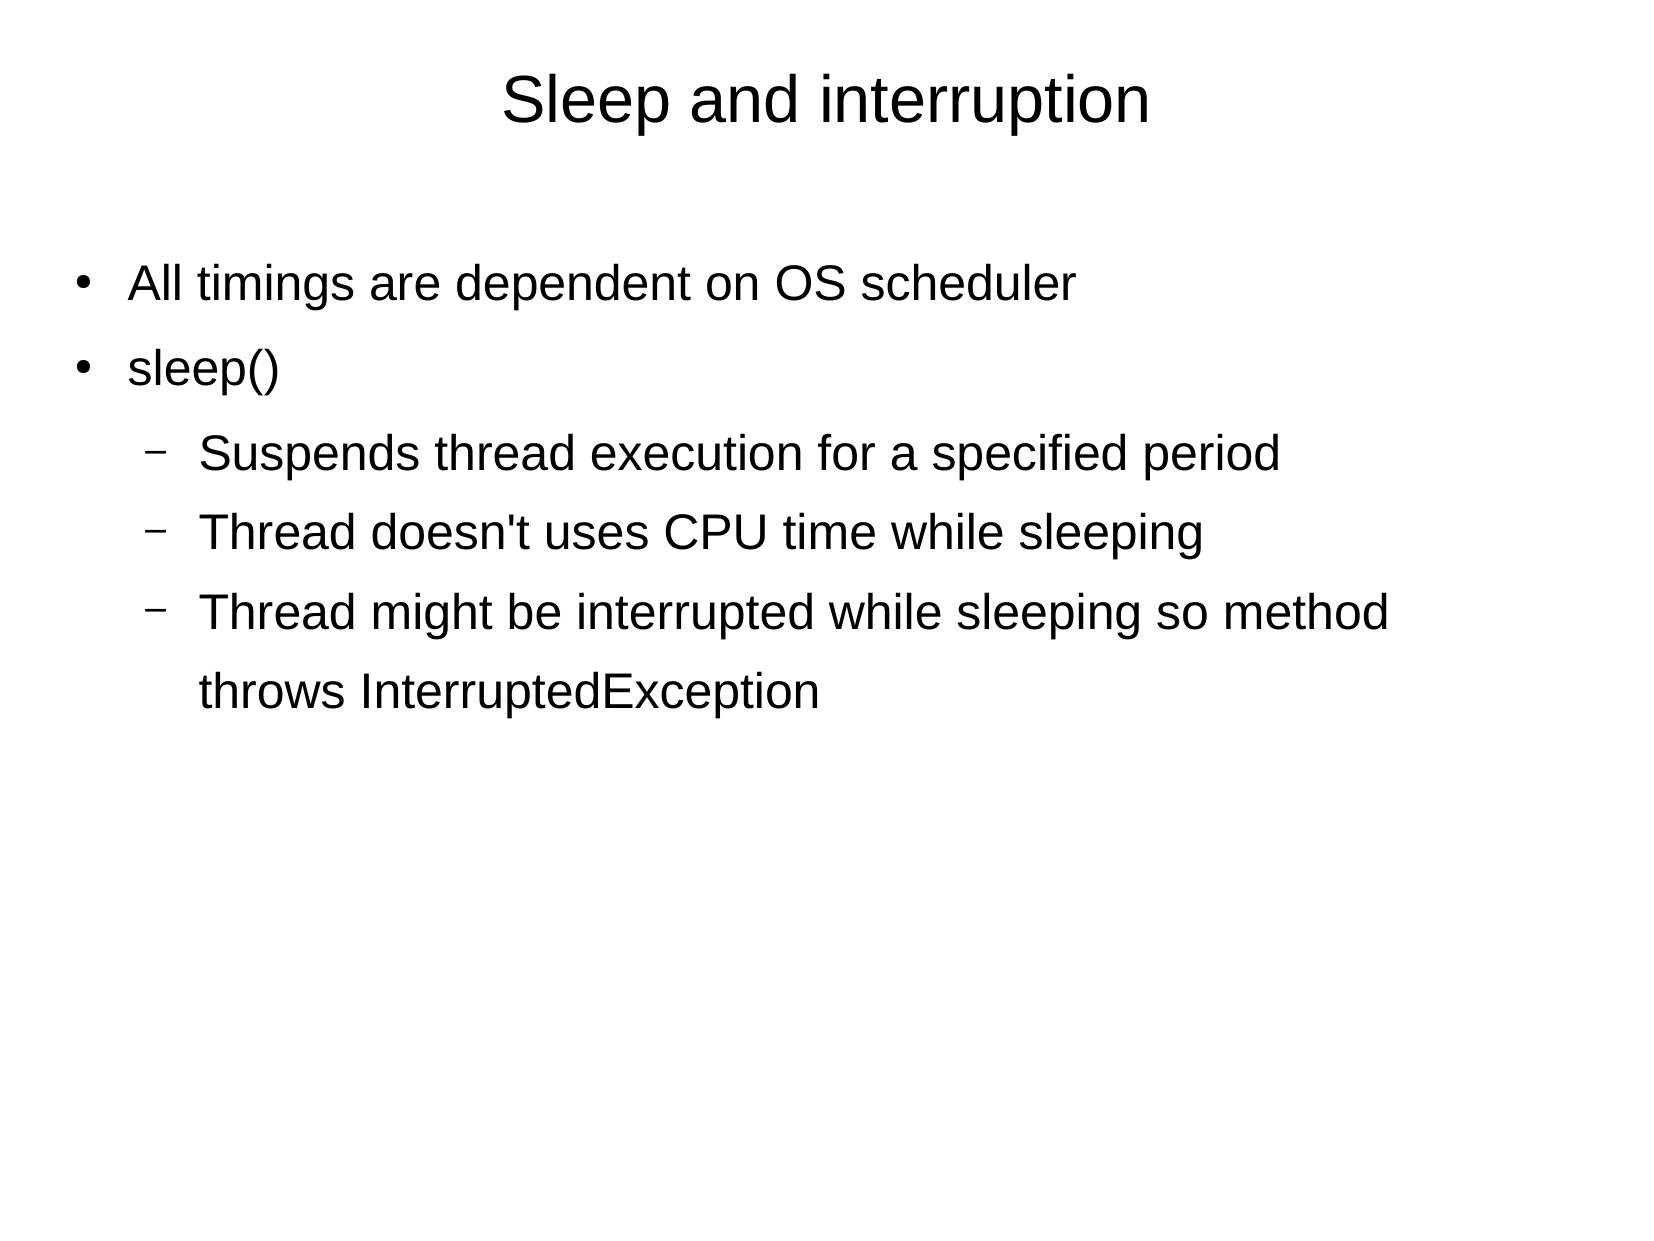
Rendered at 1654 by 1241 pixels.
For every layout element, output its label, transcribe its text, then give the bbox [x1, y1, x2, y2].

title Sleep and interruption [82, 49, 1571, 151]
list All timings are dependent on OS scheduler sleep() Suspends thread execution for a specified period Thread doesn't uses CPU time while sleeping Thread might be interrupted while sleeping so method throws InterruptedException [56, 255, 1546, 1036]
